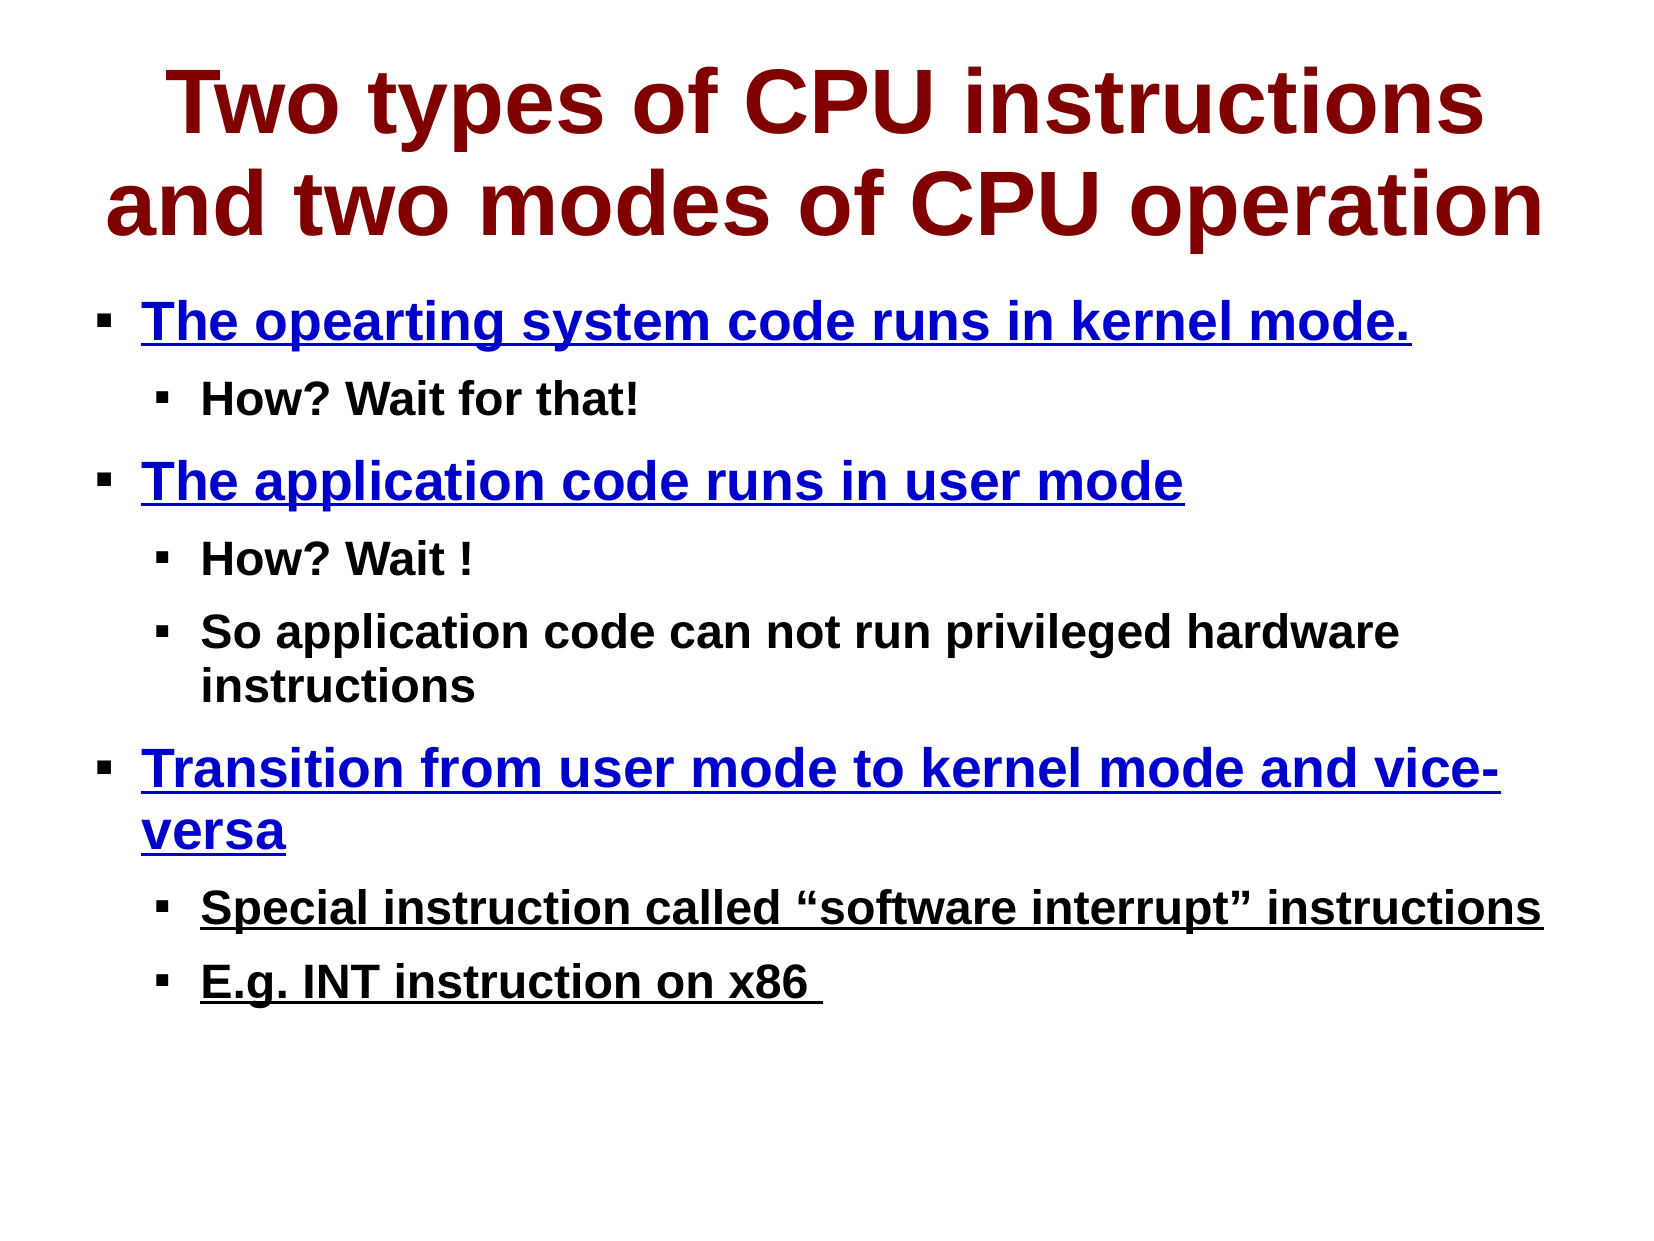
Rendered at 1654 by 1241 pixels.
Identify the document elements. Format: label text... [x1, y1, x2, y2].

list The opearting system code runs in kernel mode. How? Wait for that! The application code runs in user mode How? Wait ! So application code can not run privileged hardware instructions Transition from user mode to kernel mode and vice-versa Special instruction called “software interrupt” instructions E.g. INT instruction on x86 [82, 290, 1571, 1010]
title Two types of CPU instructions and two modes of CPU operation [82, 49, 1571, 257]
